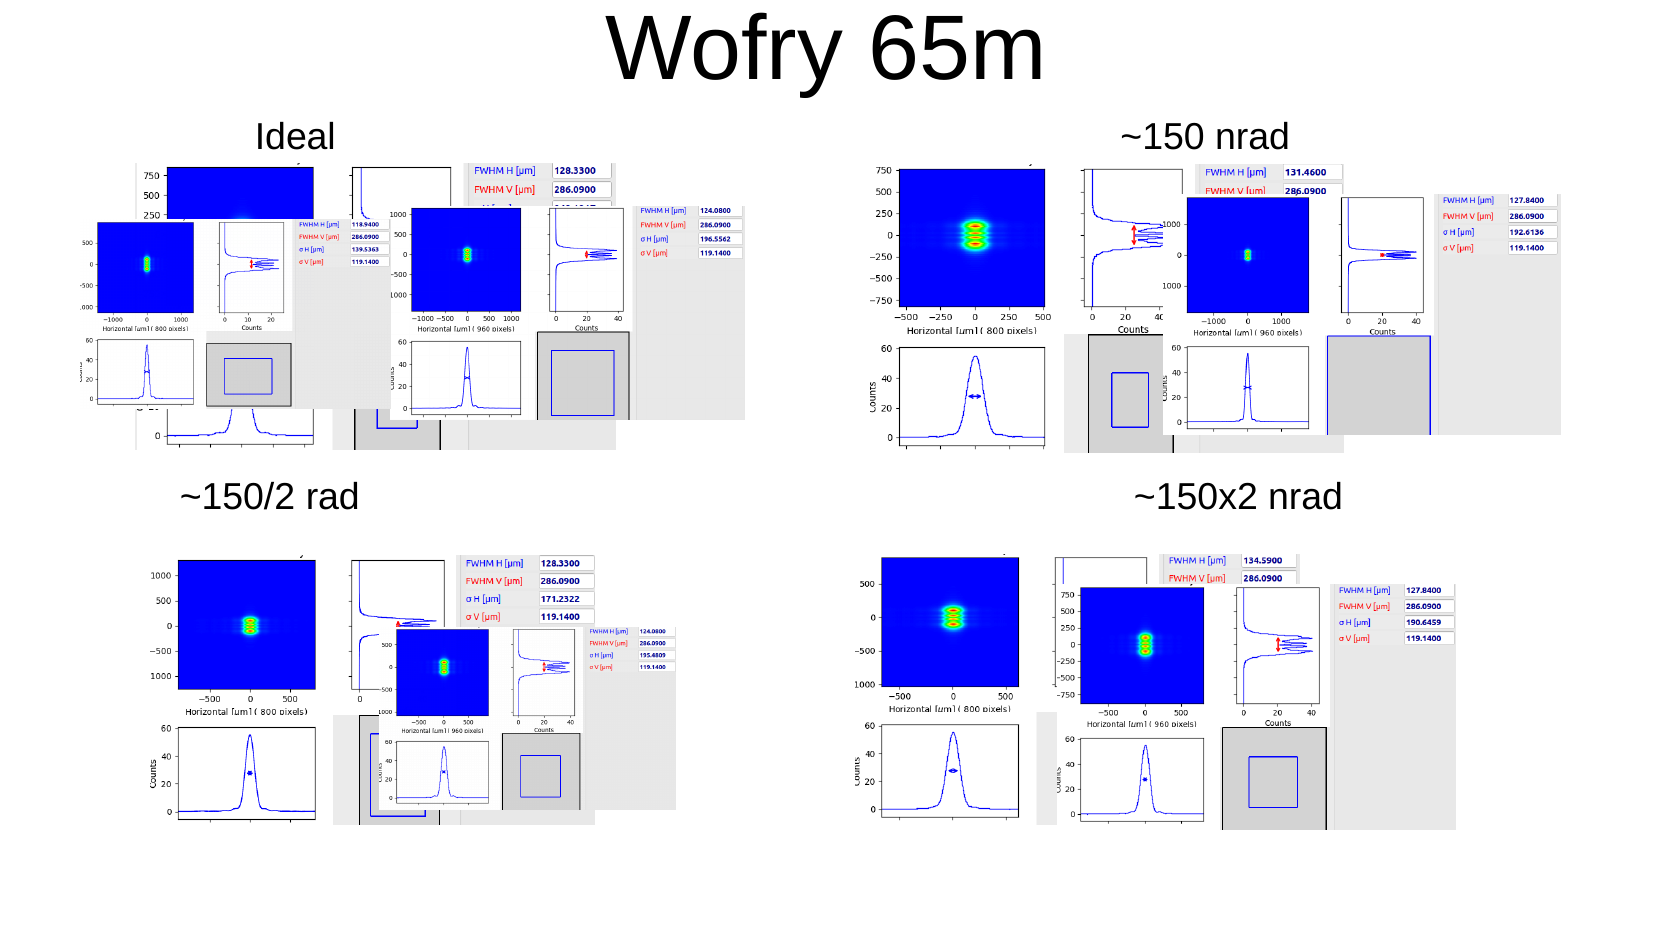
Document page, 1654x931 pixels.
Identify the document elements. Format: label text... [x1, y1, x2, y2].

picture [80, 163, 745, 451]
text_box ~150/2 rad ~150x2 nrad [165, 468, 1441, 568]
picture [855, 554, 1456, 830]
title Wofry 65m [82, 0, 1571, 126]
picture [870, 164, 1561, 453]
picture [150, 555, 676, 826]
text_box Ideal ~150 nrad [240, 108, 1426, 166]
